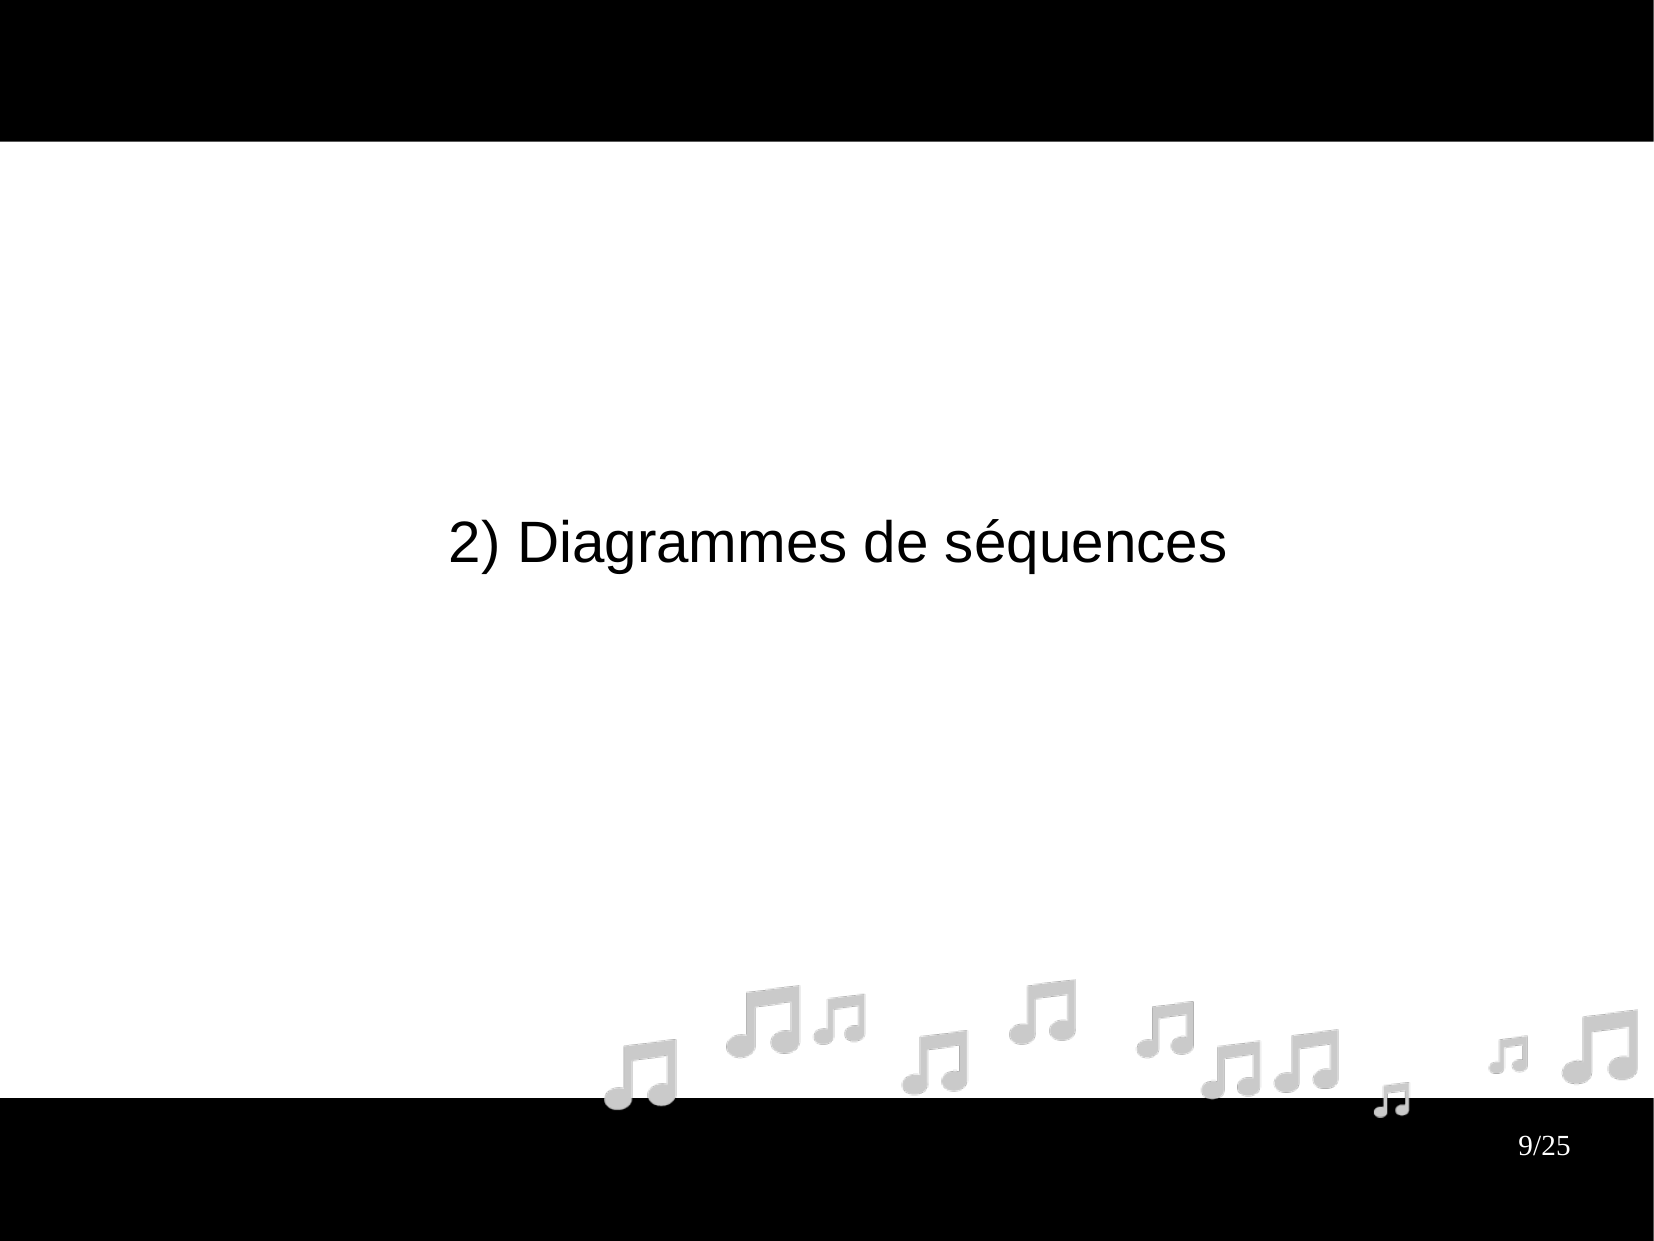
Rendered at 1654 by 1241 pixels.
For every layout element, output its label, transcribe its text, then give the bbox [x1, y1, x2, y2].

title 2) Diagrammes de séquences [94, 472, 1583, 612]
